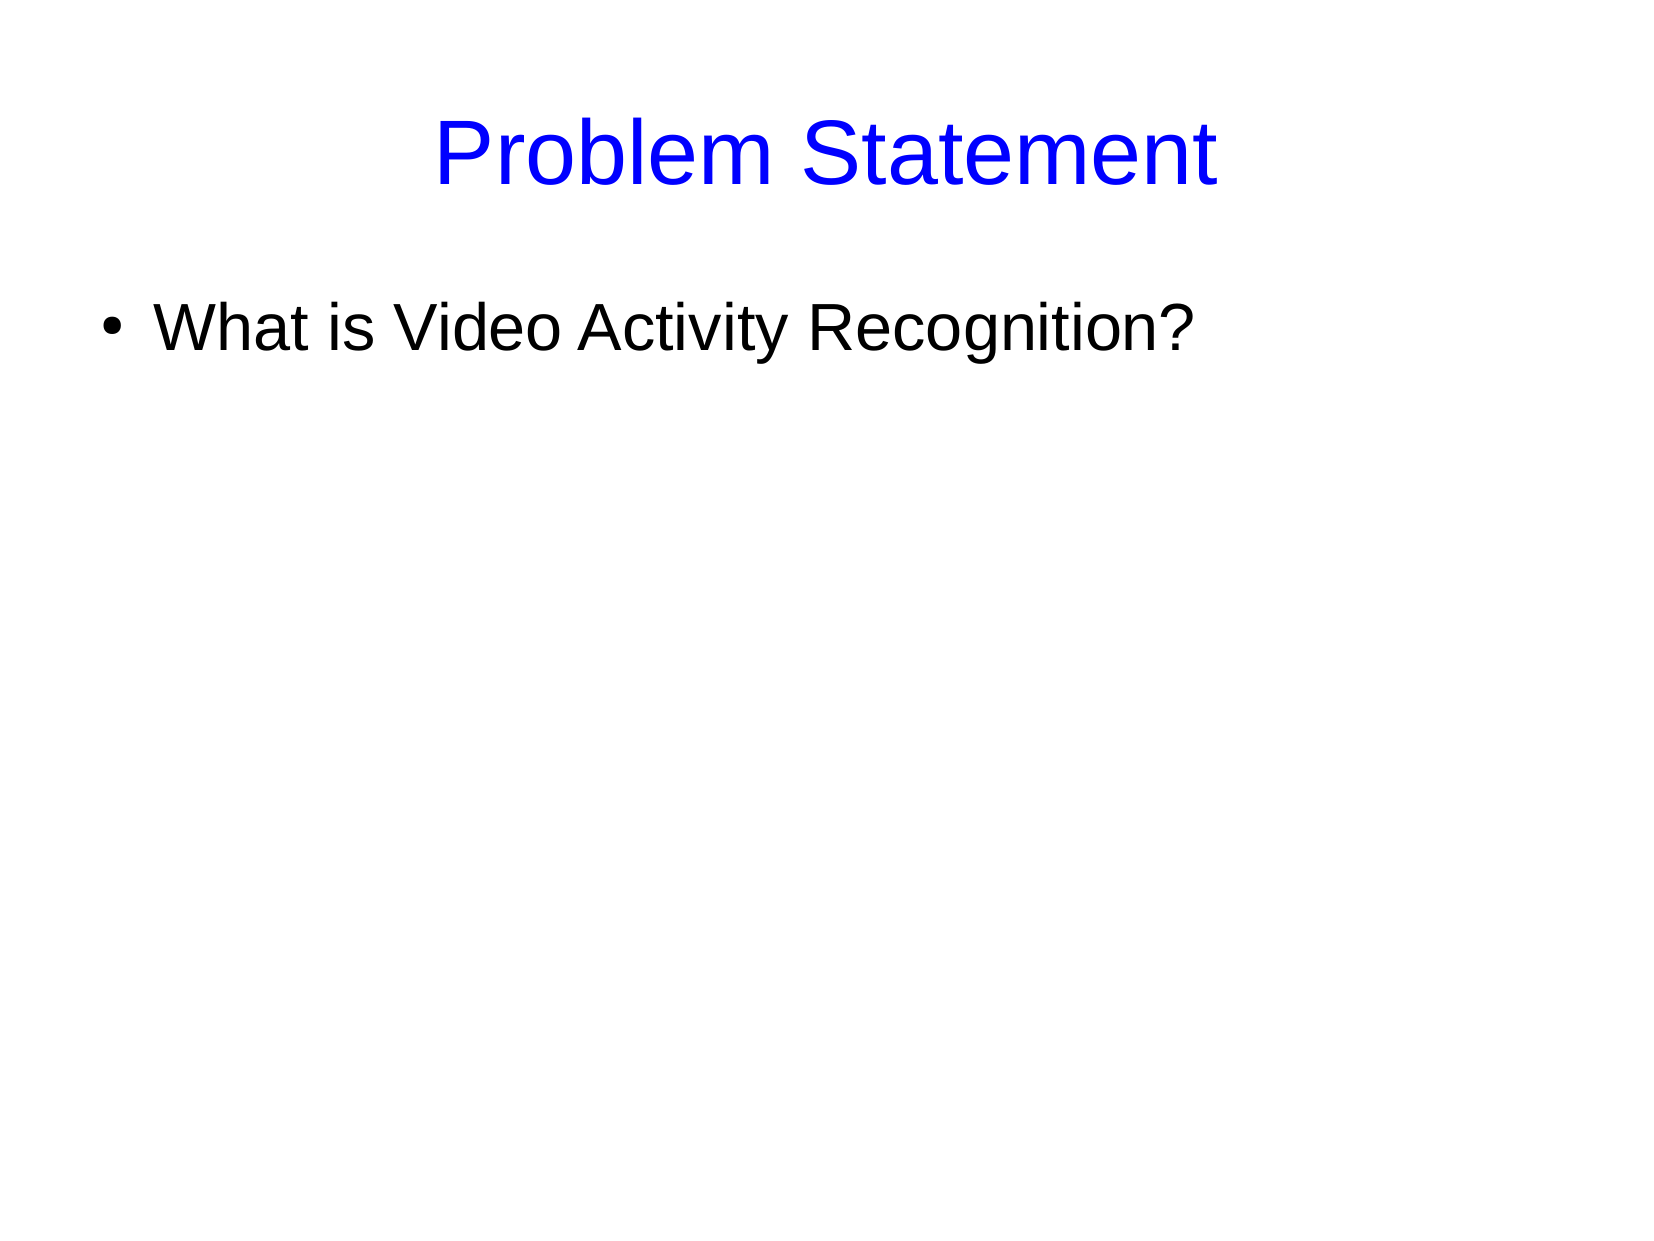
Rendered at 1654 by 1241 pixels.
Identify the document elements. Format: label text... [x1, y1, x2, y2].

list What is Video Activity Recognition? [82, 290, 1538, 1010]
title Problem Statement [82, 49, 1571, 257]
